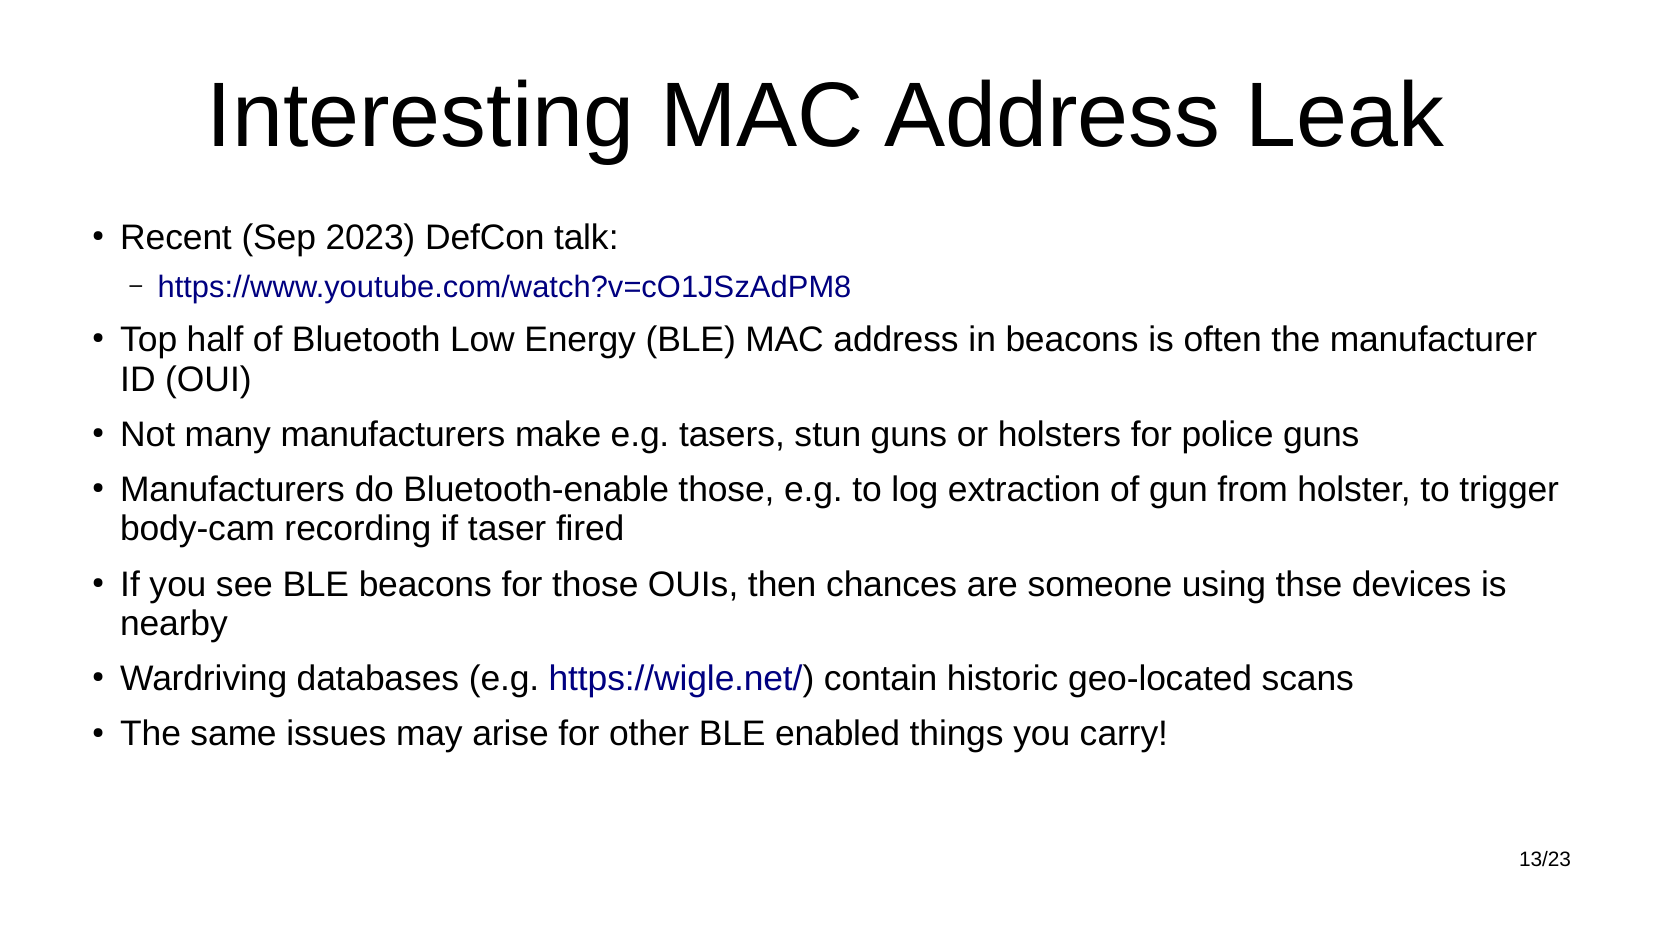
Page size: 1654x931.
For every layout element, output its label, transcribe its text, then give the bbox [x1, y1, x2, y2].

list Recent (Sep 2023) DefCon talk: https://www.youtube.com/watch?v=cO1JSzAdPM8 Top half of Bluetooth Low Energy (BLE) MAC address in beacons is often the manufacturer ID (OUI) Not many manufacturers make e.g. tasers, stun guns or holsters for police guns Manufacturers do Bluetooth-enable those, e.g. to log extraction of gun from holster, to trigger body-cam recording if taser fired If you see BLE beacons for those OUIs, then chances are someone using thse devices is nearby Wardriving databases (e.g. https://wigle.net/) contain historic geo-located scans The same issues may arise for other BLE enabled things you carry! [82, 217, 1571, 758]
title Interesting MAC Address Leak [82, 37, 1571, 193]
